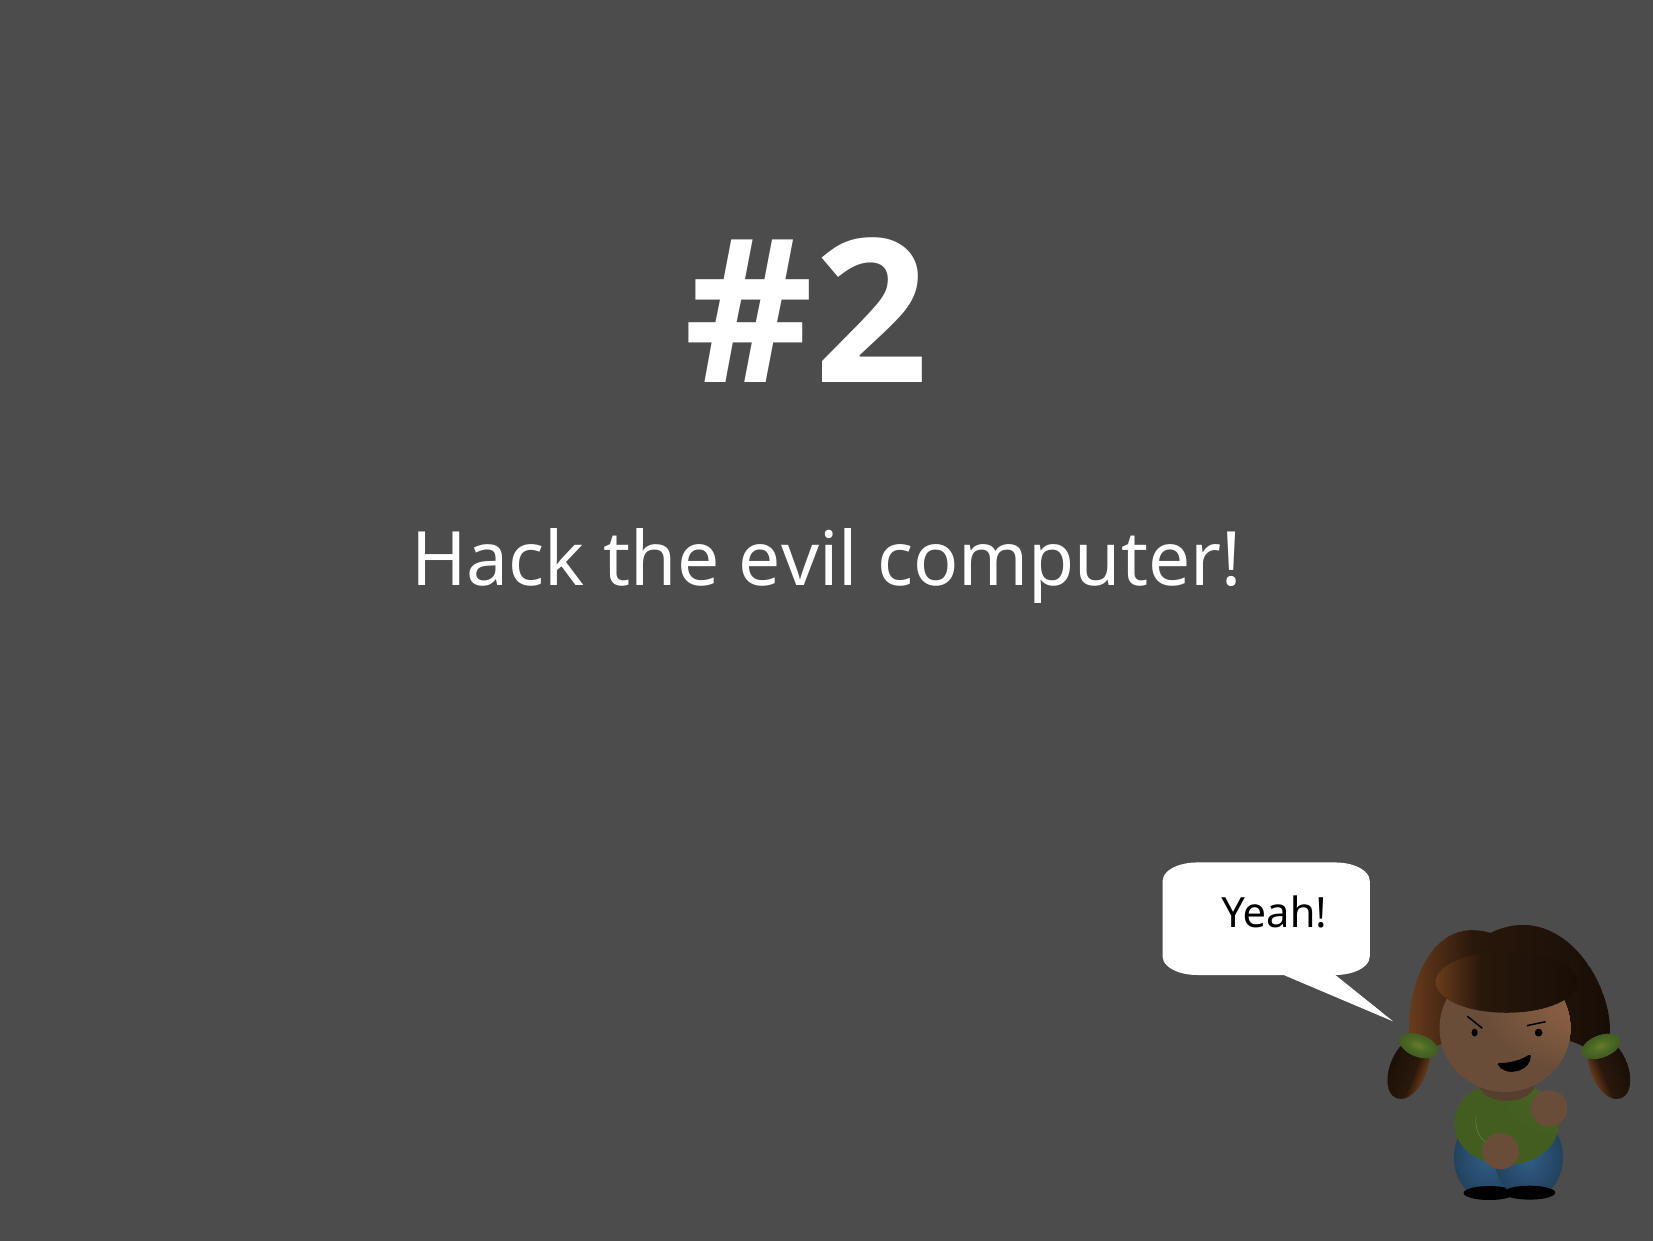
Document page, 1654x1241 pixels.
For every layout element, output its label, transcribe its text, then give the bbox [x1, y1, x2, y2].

text_box Yeah! [1180, 880, 1368, 952]
title #2 Hack the evil computer! [120, 129, 1533, 701]
picture [1387, 924, 1631, 1201]
text_box [1162, 862, 1387, 1019]
